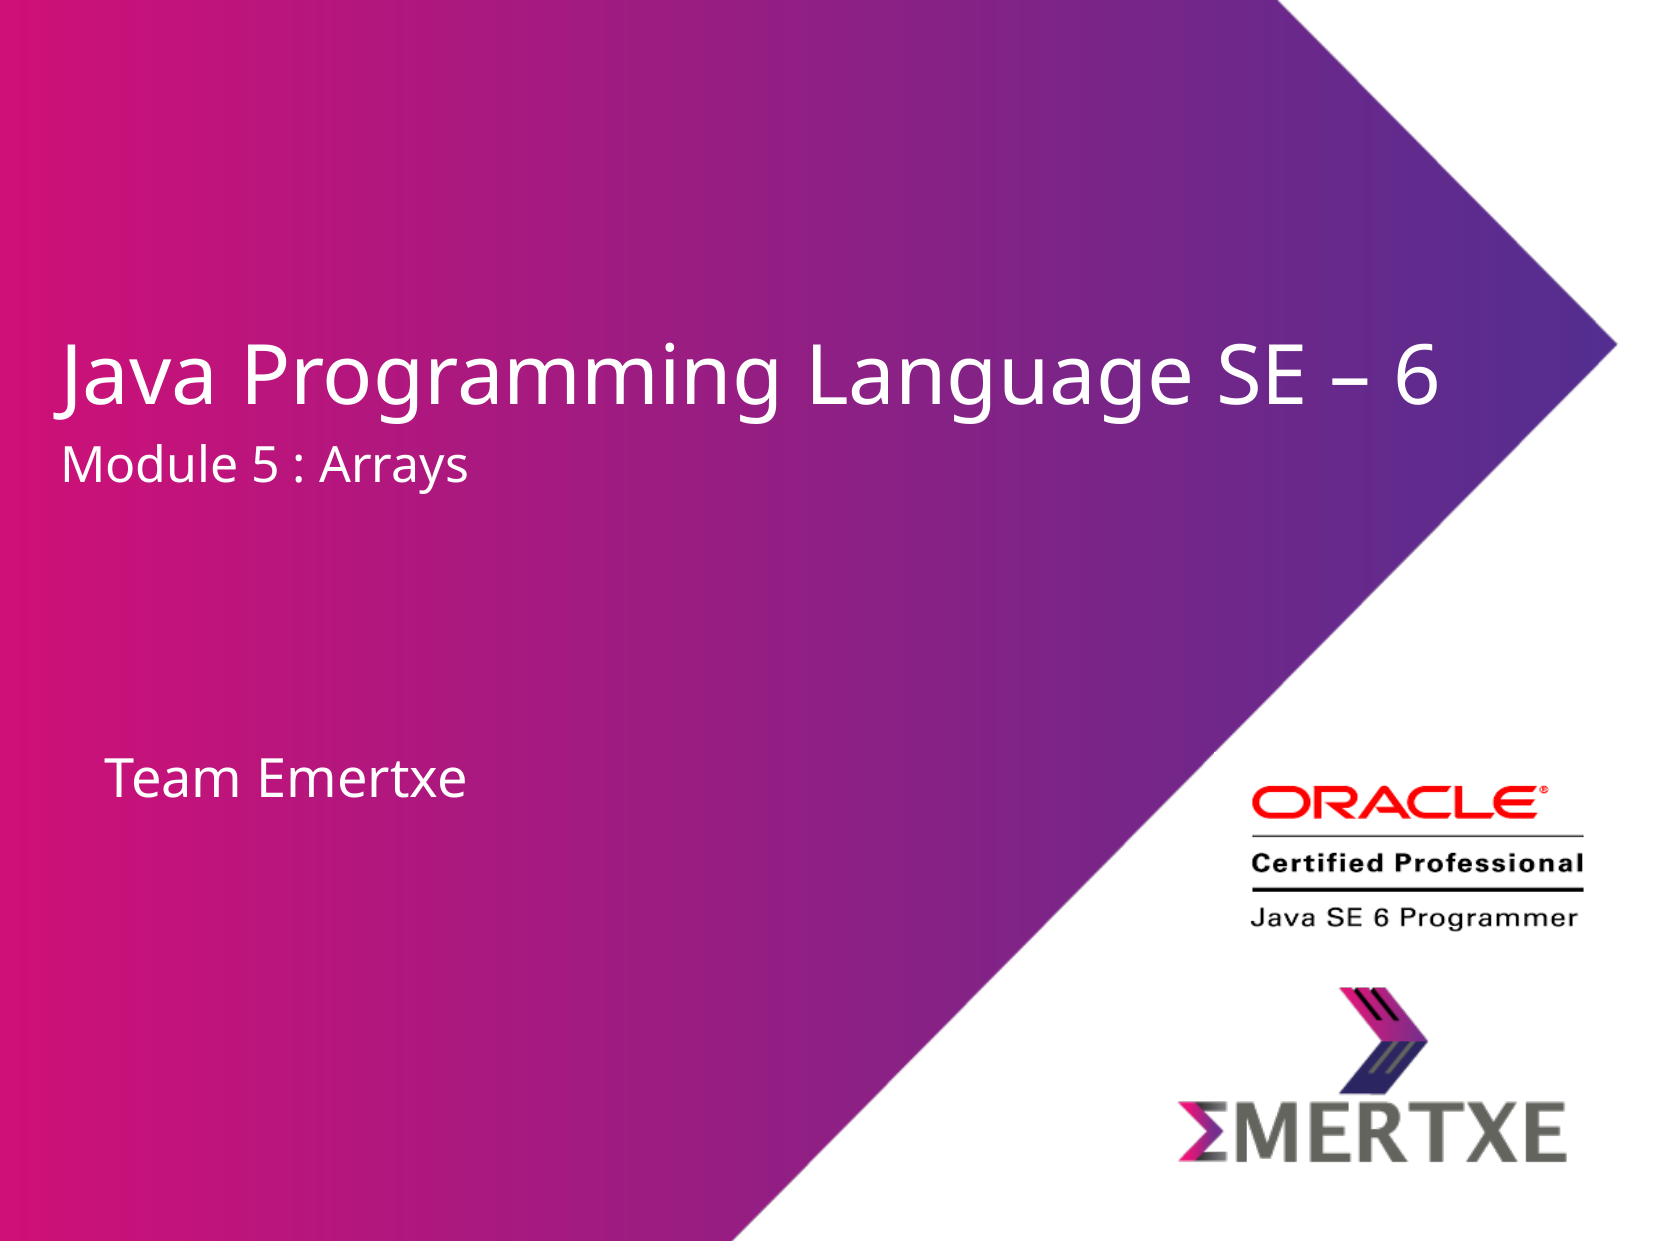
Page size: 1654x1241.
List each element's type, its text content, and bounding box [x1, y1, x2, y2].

title Java Programming Language SE – 6 Module 5 : Arrays [60, 302, 1549, 511]
picture [0, 0, 1654, 1241]
